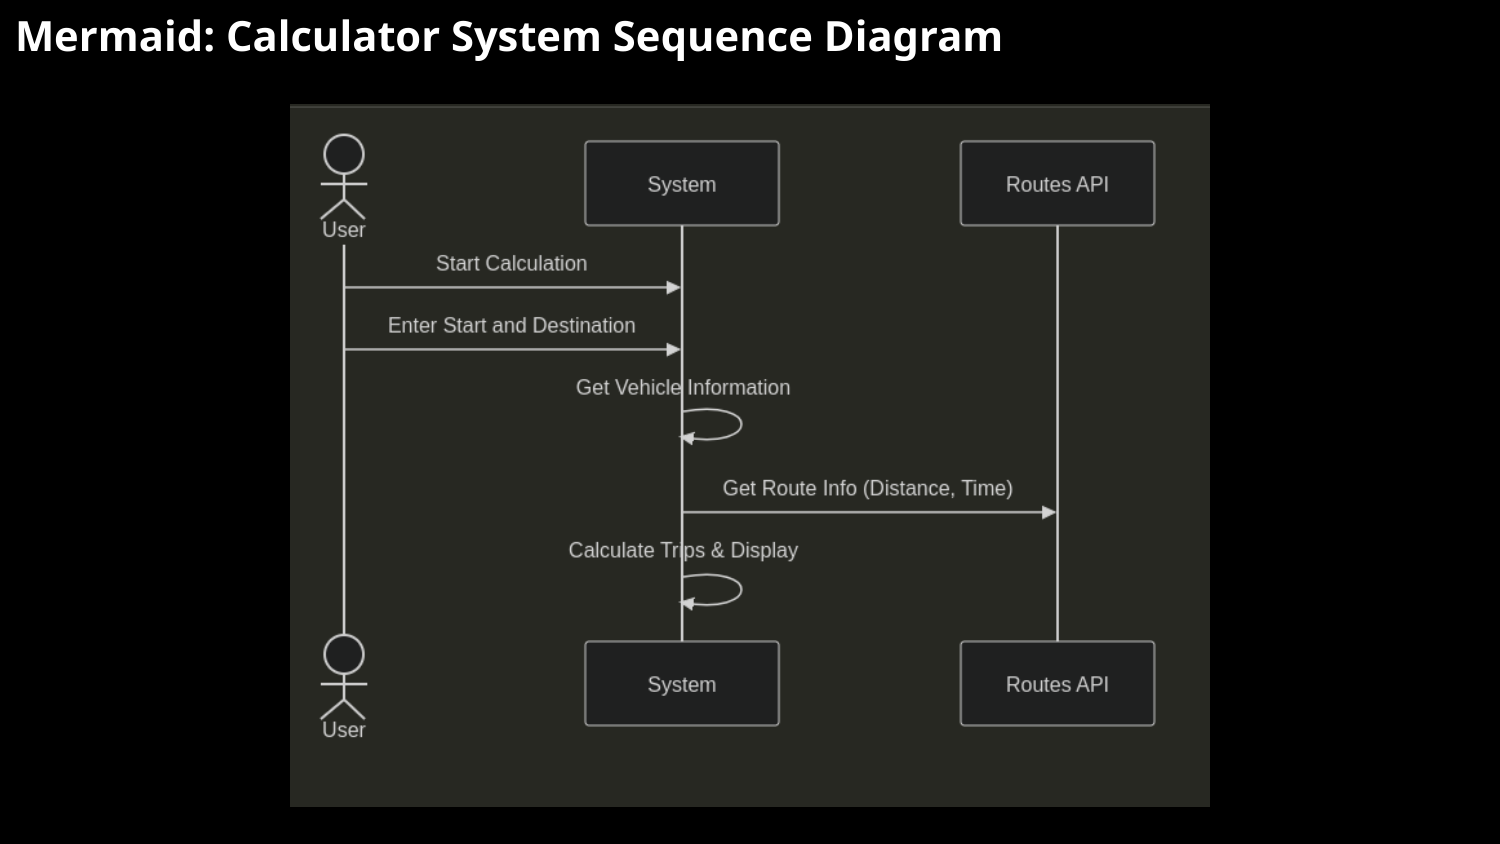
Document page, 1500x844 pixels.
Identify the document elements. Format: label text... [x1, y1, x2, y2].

title Mermaid: Calculator System Sequence Diagram [0, 0, 1500, 94]
picture [290, 104, 1210, 807]
